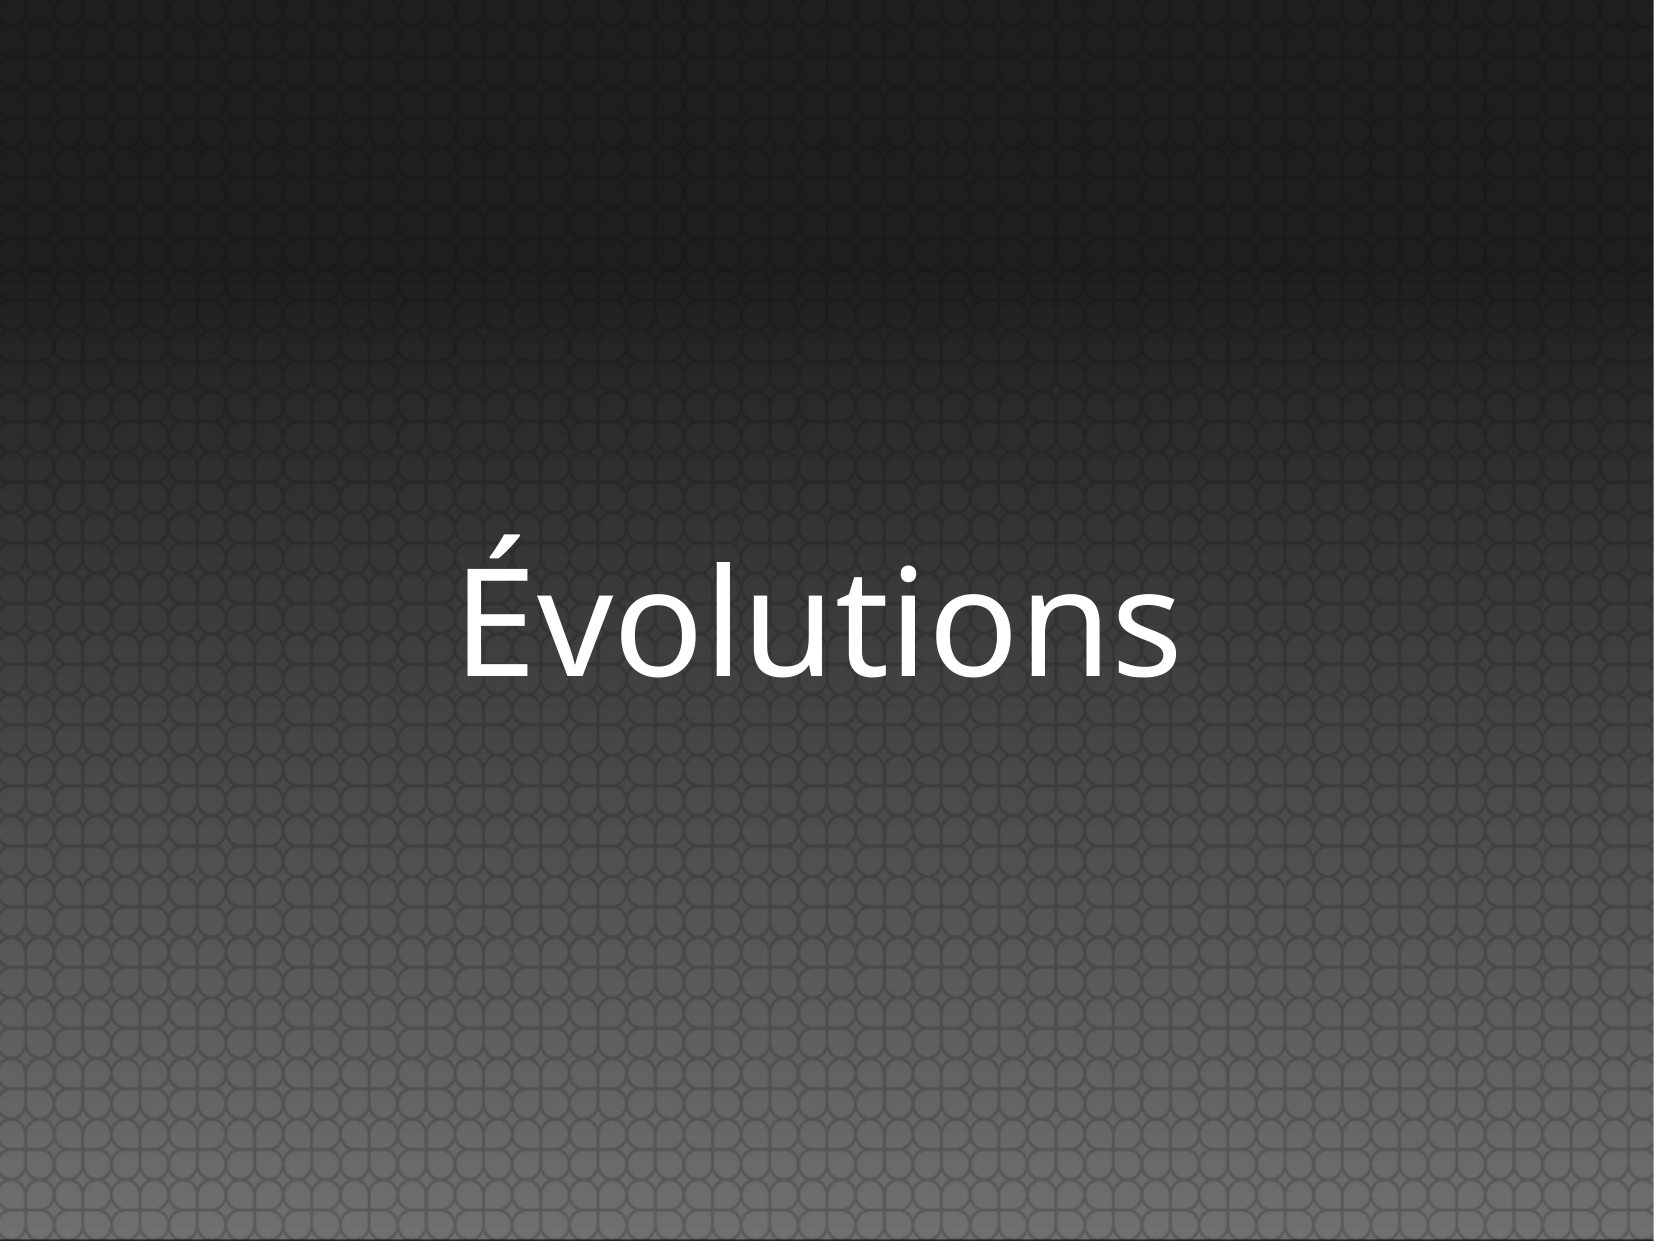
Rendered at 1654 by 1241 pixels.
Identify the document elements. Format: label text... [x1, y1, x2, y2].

picture [0, 0, 1654, 1241]
title Évolutions [75, 525, 1564, 713]
